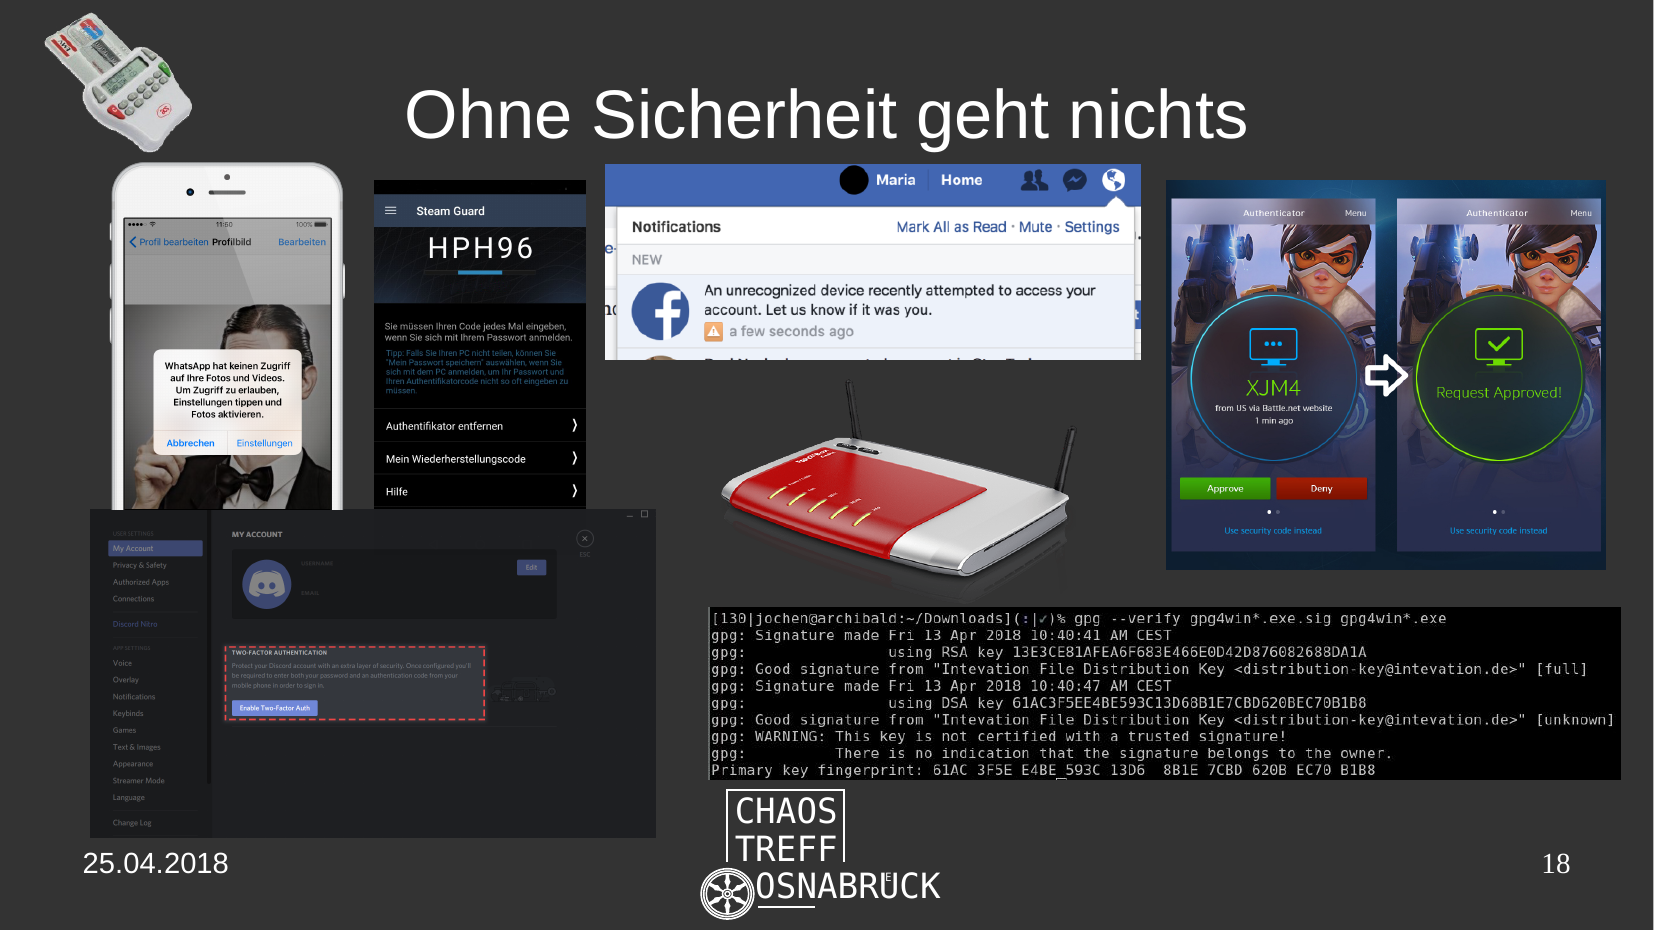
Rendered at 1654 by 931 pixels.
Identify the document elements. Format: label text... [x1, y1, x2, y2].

picture [705, 370, 1621, 781]
picture [605, 164, 1141, 361]
title Ohne Sicherheit geht nichts [241, 37, 1571, 193]
picture [15, 0, 656, 838]
picture [1166, 180, 1606, 571]
